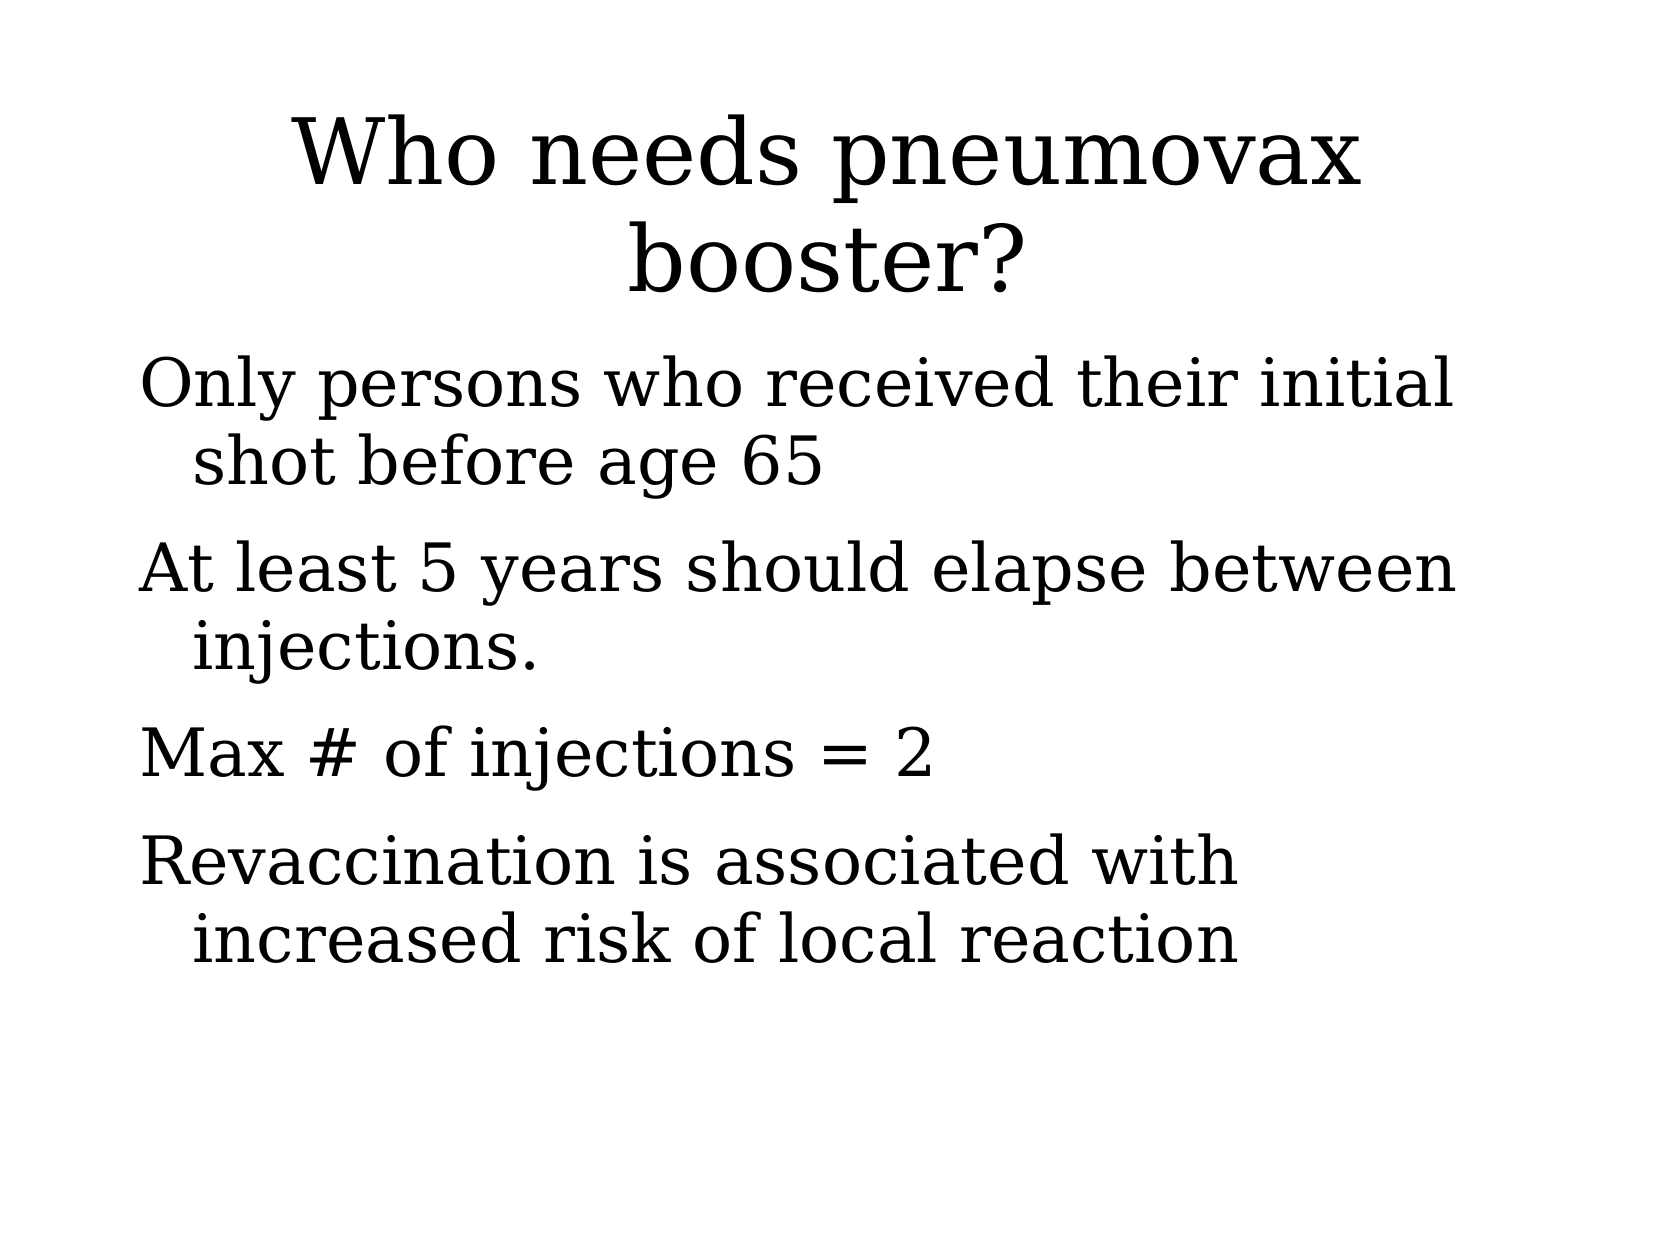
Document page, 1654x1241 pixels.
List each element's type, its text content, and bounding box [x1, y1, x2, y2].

list Only persons who received their initial shot before age 65 At least 5 years should elapse between injections. Max # of injections = 2 Revaccination is associated with increased risk of local reaction [121, 344, 1534, 1127]
title Who needs pneumovax booster? [121, 99, 1534, 314]
